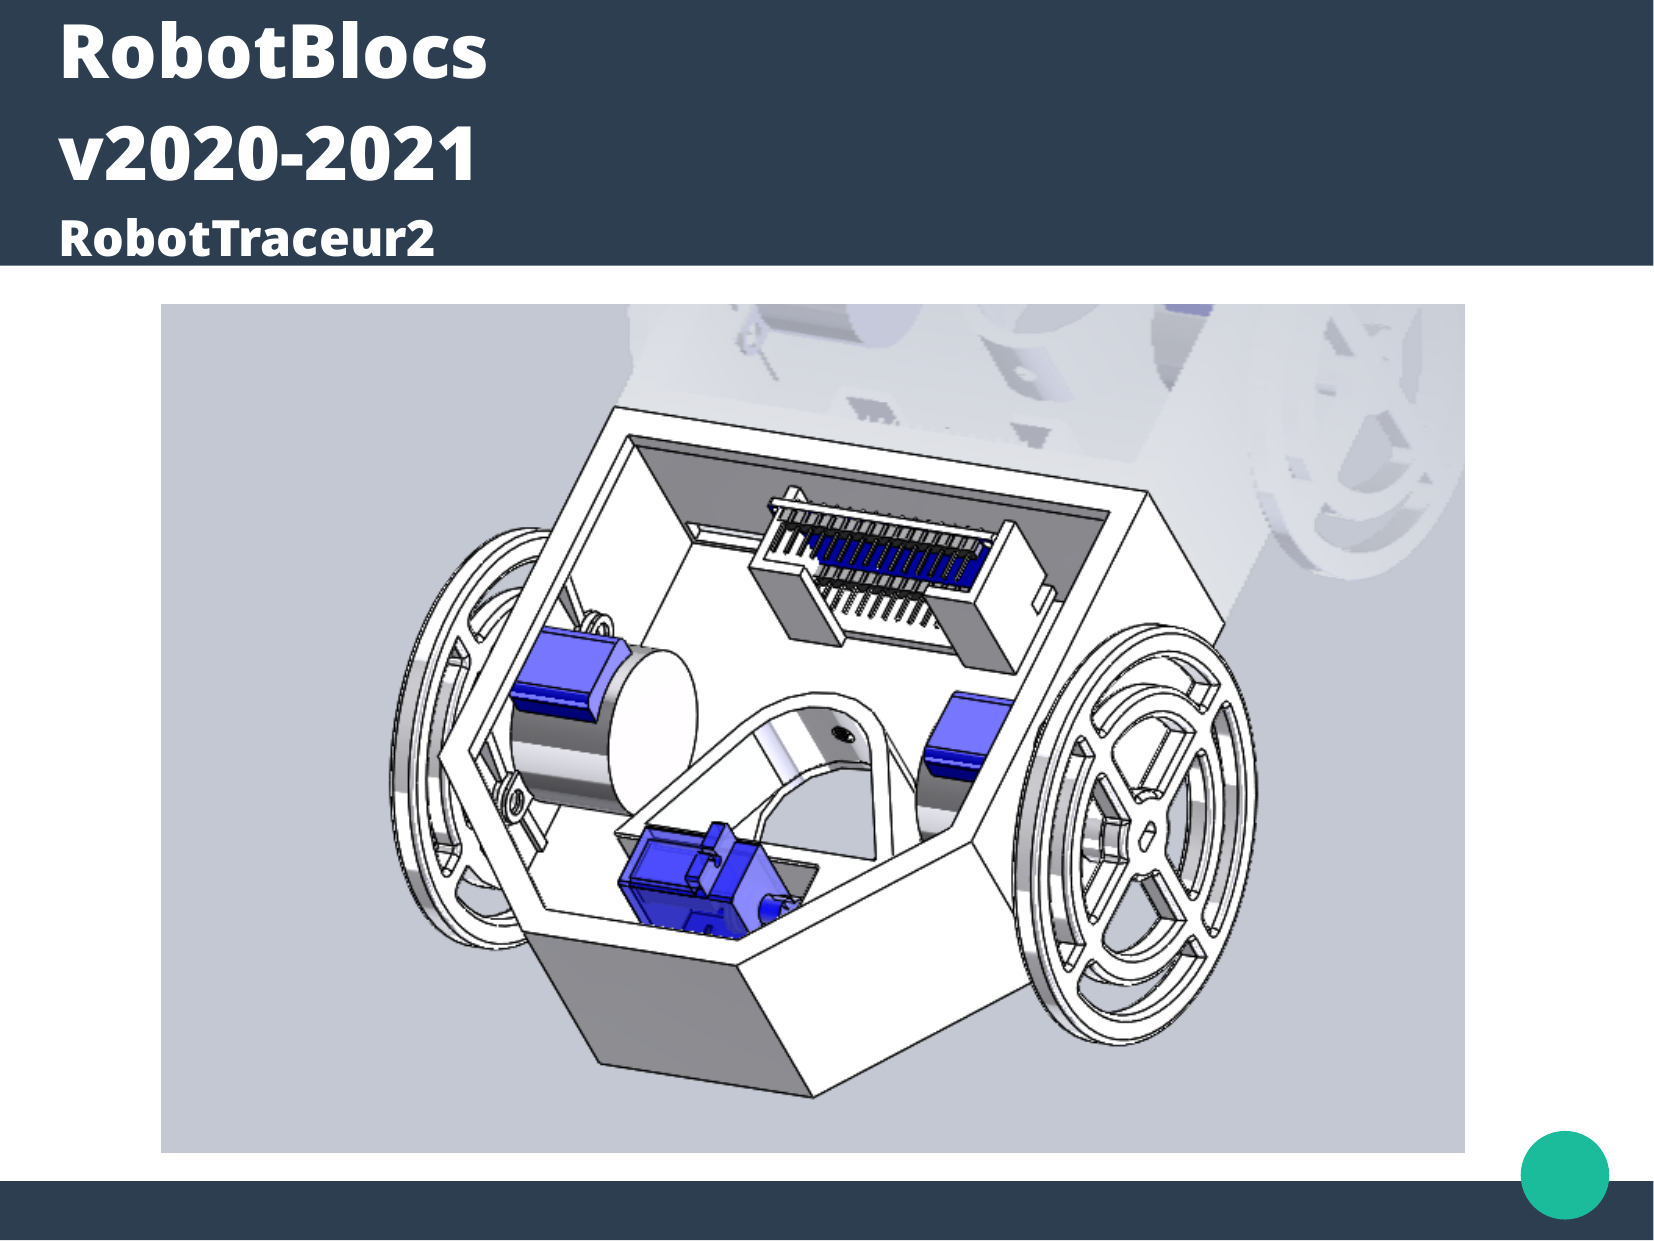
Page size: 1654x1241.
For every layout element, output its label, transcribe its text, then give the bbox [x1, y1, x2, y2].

picture [161, 304, 1465, 1153]
title RobotBlocs v2020-2021 RobotTraceur2 [59, 8, 1595, 261]
